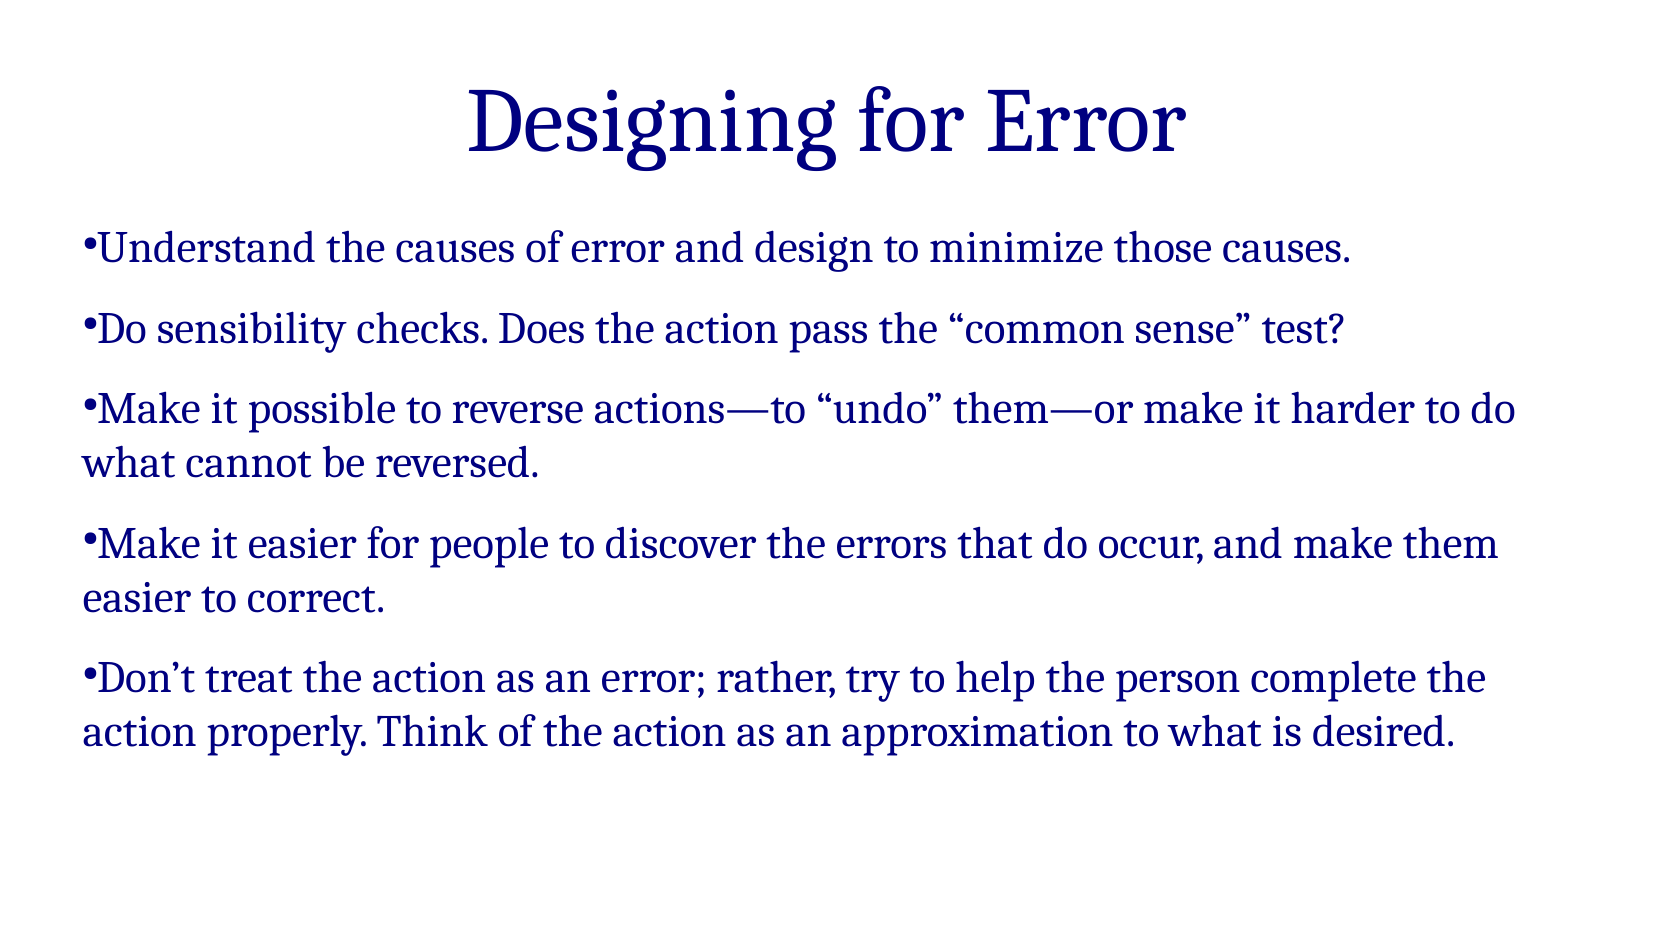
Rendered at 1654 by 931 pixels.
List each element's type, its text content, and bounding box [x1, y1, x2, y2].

list Understand the causes of error and design to minimize those causes. Do sensibility checks. Does the action pass the “common sense” test? Make it possible to reverse actions—to “undo” them—or make it harder to do what cannot be reversed. Make it easier for people to discover the errors that do occur, and make them easier to correct. Don’t treat the action as an error; rather, try to help the person complete the action properly. Think of the action as an approximation to what is desired. [82, 217, 1571, 758]
title Designing for Error [82, 37, 1571, 193]
